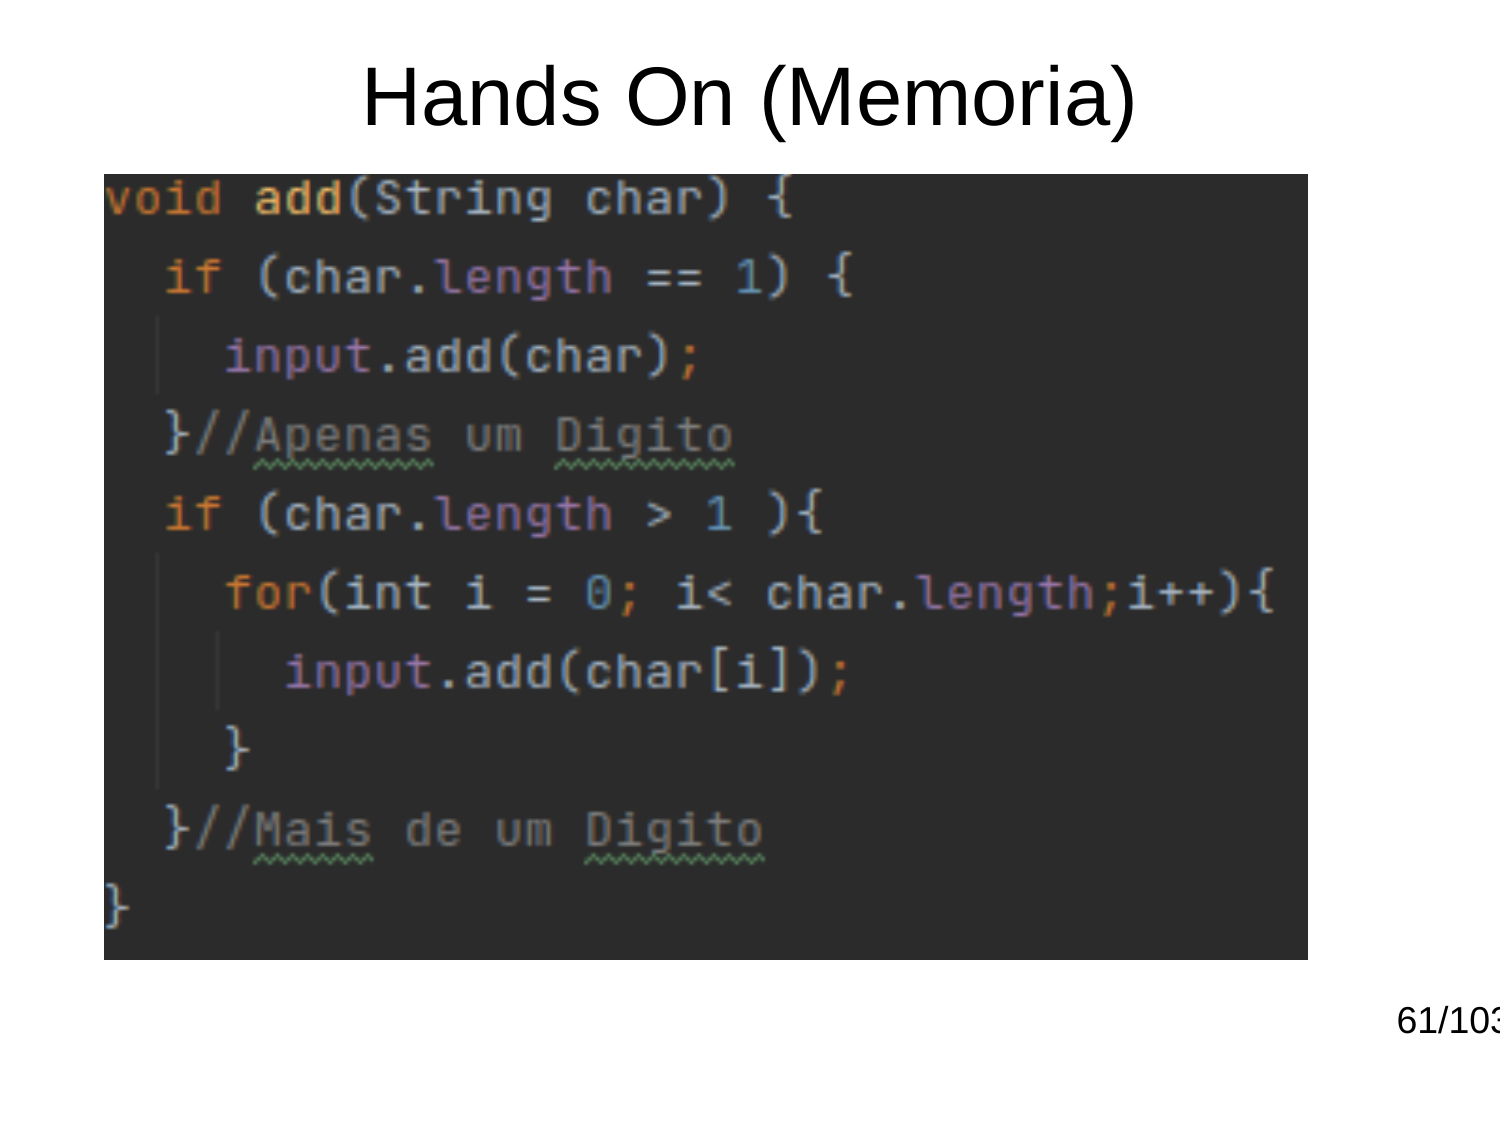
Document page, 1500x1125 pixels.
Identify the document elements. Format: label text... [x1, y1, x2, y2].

text_box Hands On (Memoria) [74, 30, 1425, 155]
picture [104, 174, 1308, 960]
